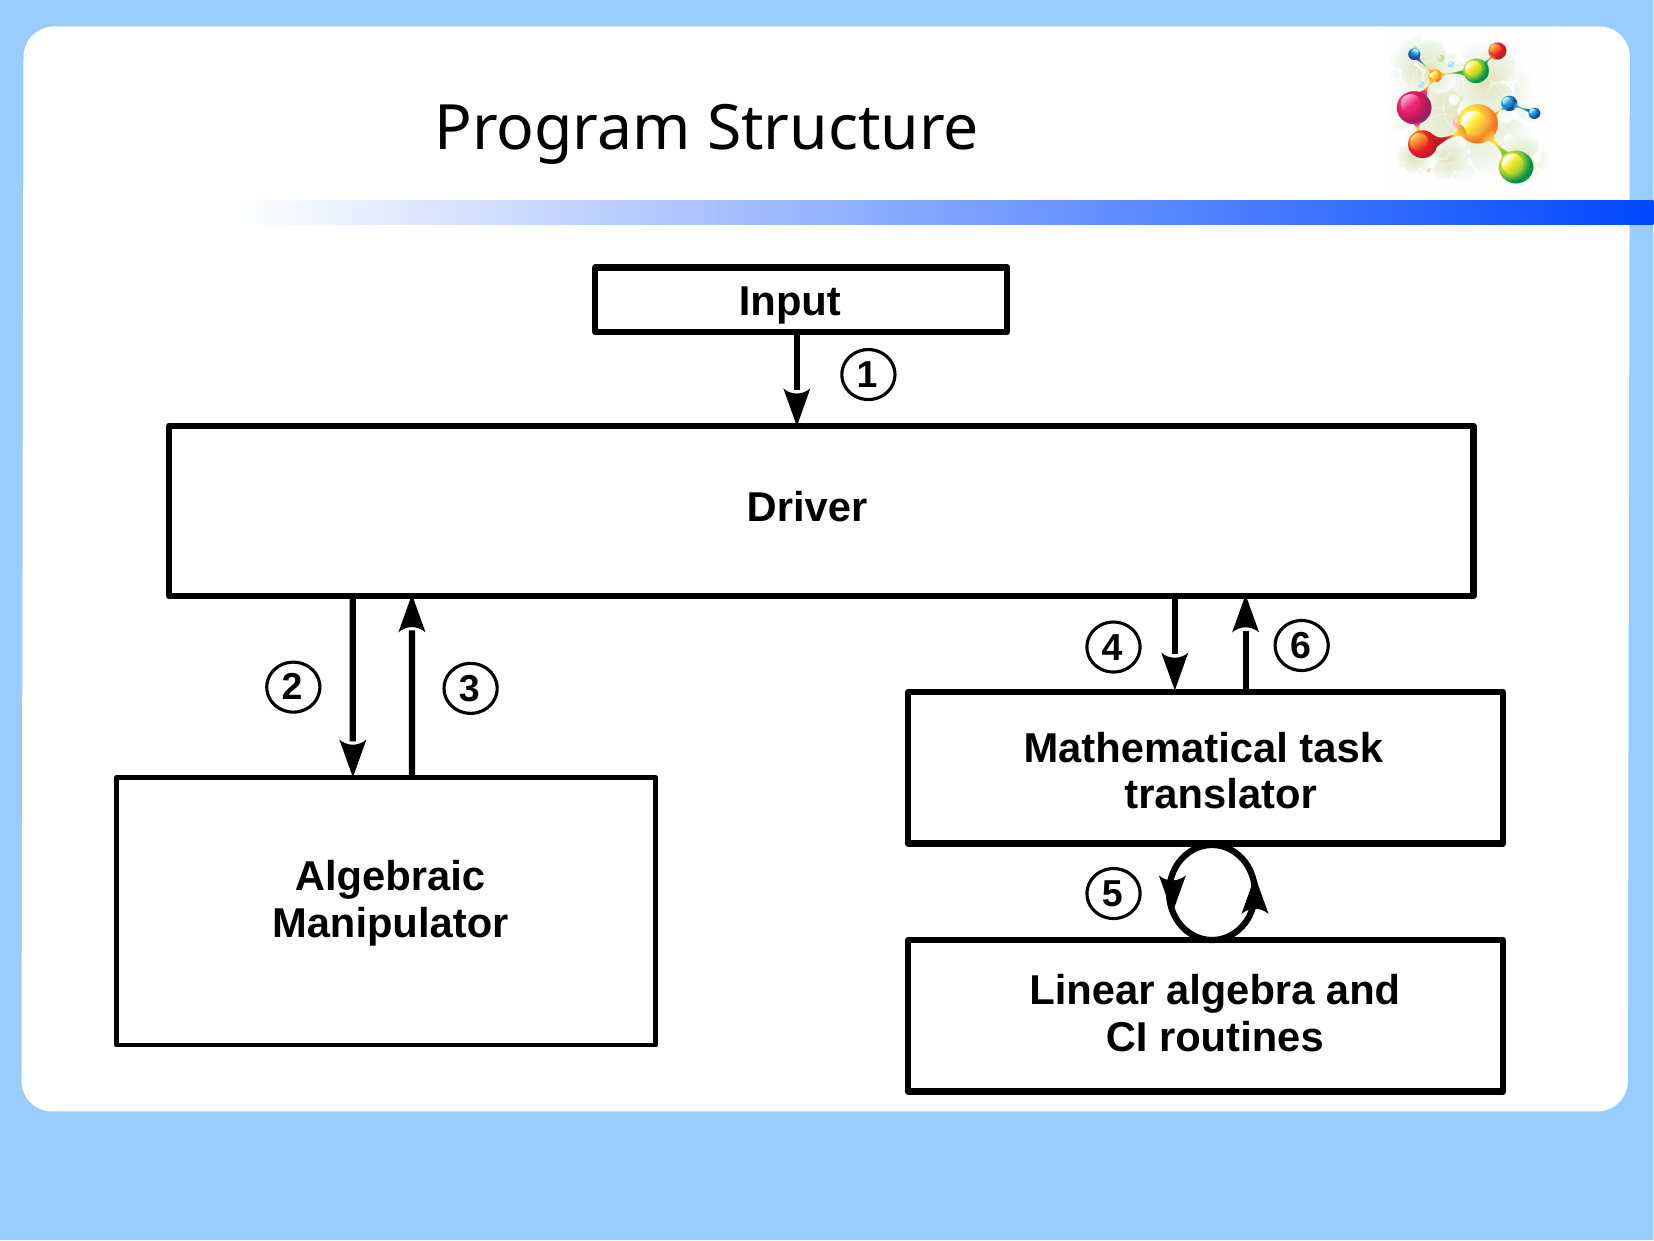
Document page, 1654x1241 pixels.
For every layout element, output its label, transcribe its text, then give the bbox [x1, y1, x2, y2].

text_box 4 [1086, 618, 1144, 676]
text_box 5 [1087, 865, 1144, 922]
text_box Driver [731, 476, 895, 539]
text_box Mathematical task translator [1007, 717, 1434, 825]
text_box 2 [266, 658, 324, 716]
text_box 6 [1275, 617, 1332, 674]
picture [1382, 29, 1556, 195]
text_box 3 [444, 659, 501, 717]
text_box 1 [841, 346, 899, 403]
text_box Linear algebra and CI routines [1002, 959, 1428, 1068]
title Program Structure [82, 49, 1332, 201]
text_box Algebraic Manipulator [257, 845, 533, 963]
text_box Input [724, 270, 887, 333]
